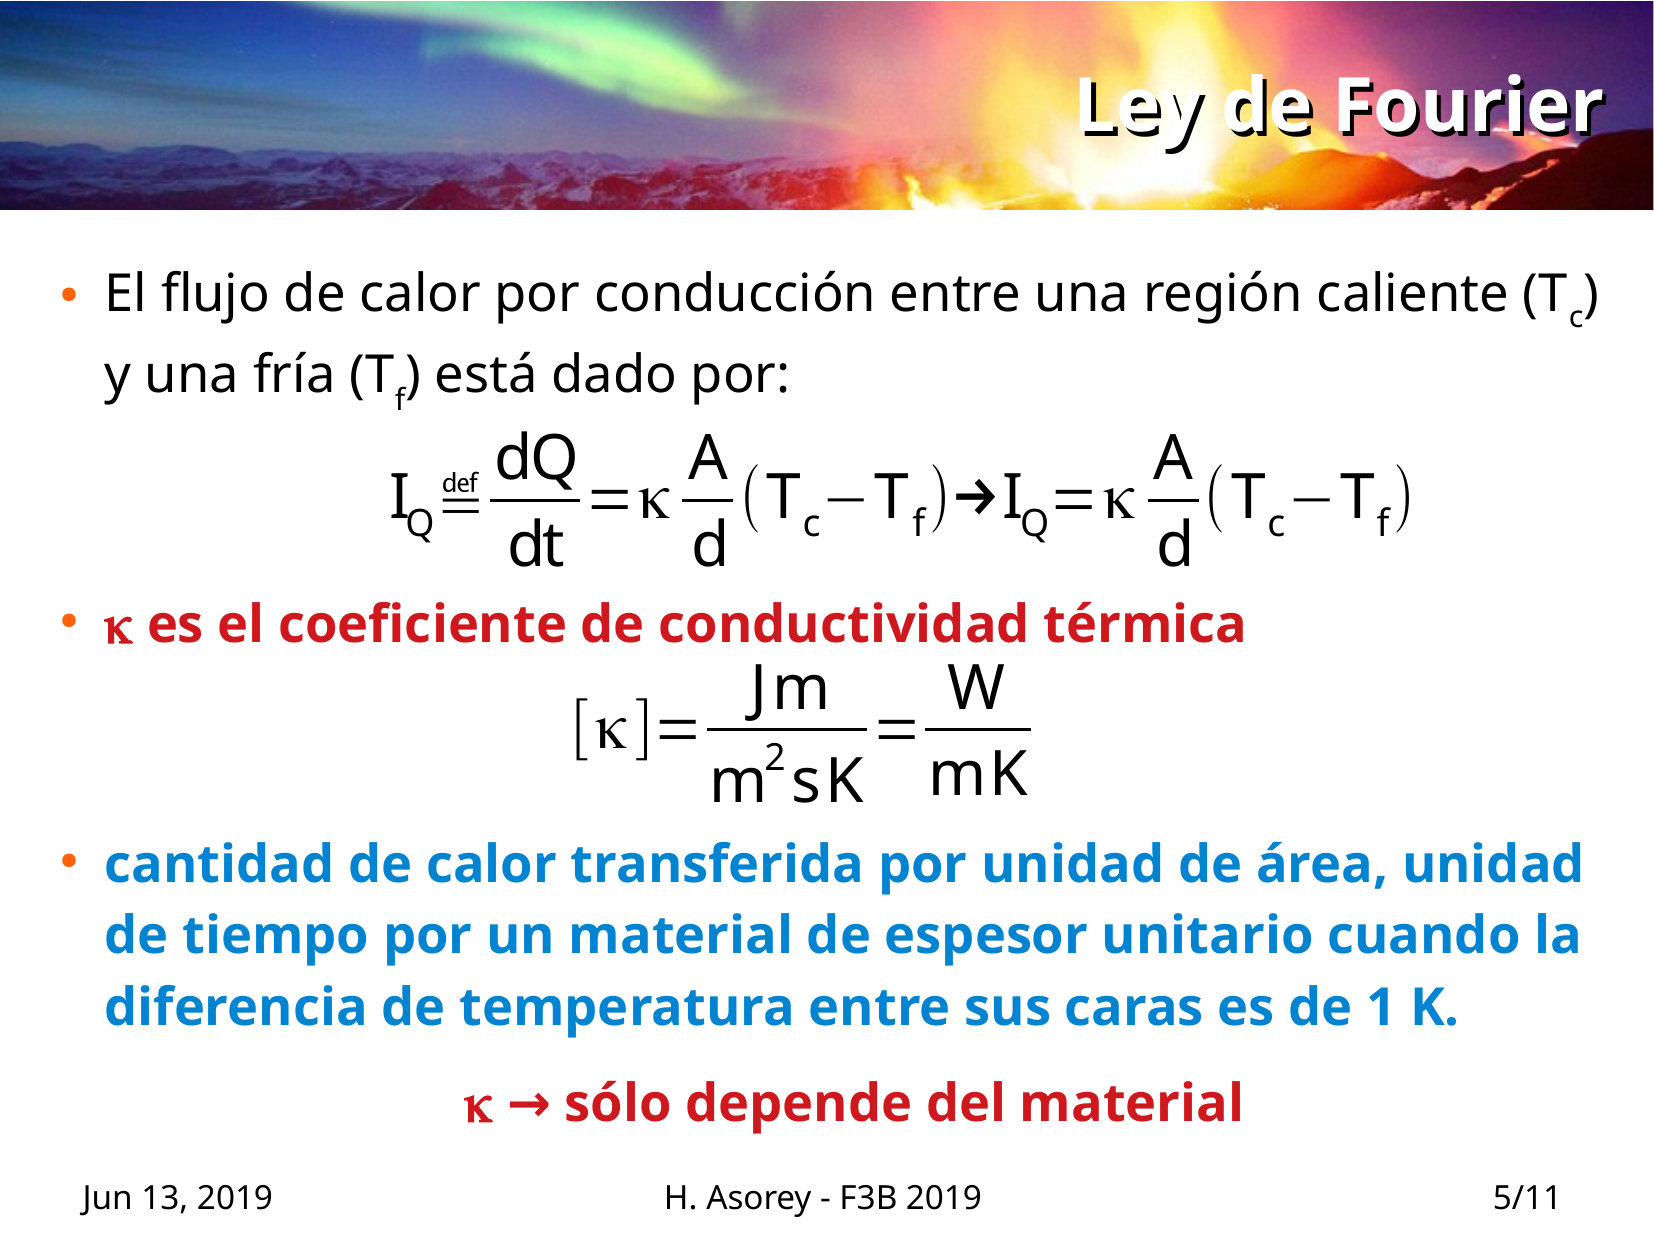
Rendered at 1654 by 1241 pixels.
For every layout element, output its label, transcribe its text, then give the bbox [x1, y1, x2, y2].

list El flujo de calor por conducción entre una región caliente (Tc) y una fría (Tf) está dado por: k es el coeficiente de conductividad térmica cantidad de calor transferida por unidad de área, unidad de tiempo por un material de espesor unitario cuando la diferencia de temperatura entre sus caras es de 1 K. k → sólo depende del material [45, 255, 1606, 1156]
chart [566, 649, 1041, 818]
title Ley de Fourier [45, 15, 1606, 191]
chart [383, 419, 1421, 582]
picture [0, 1, 1654, 210]
